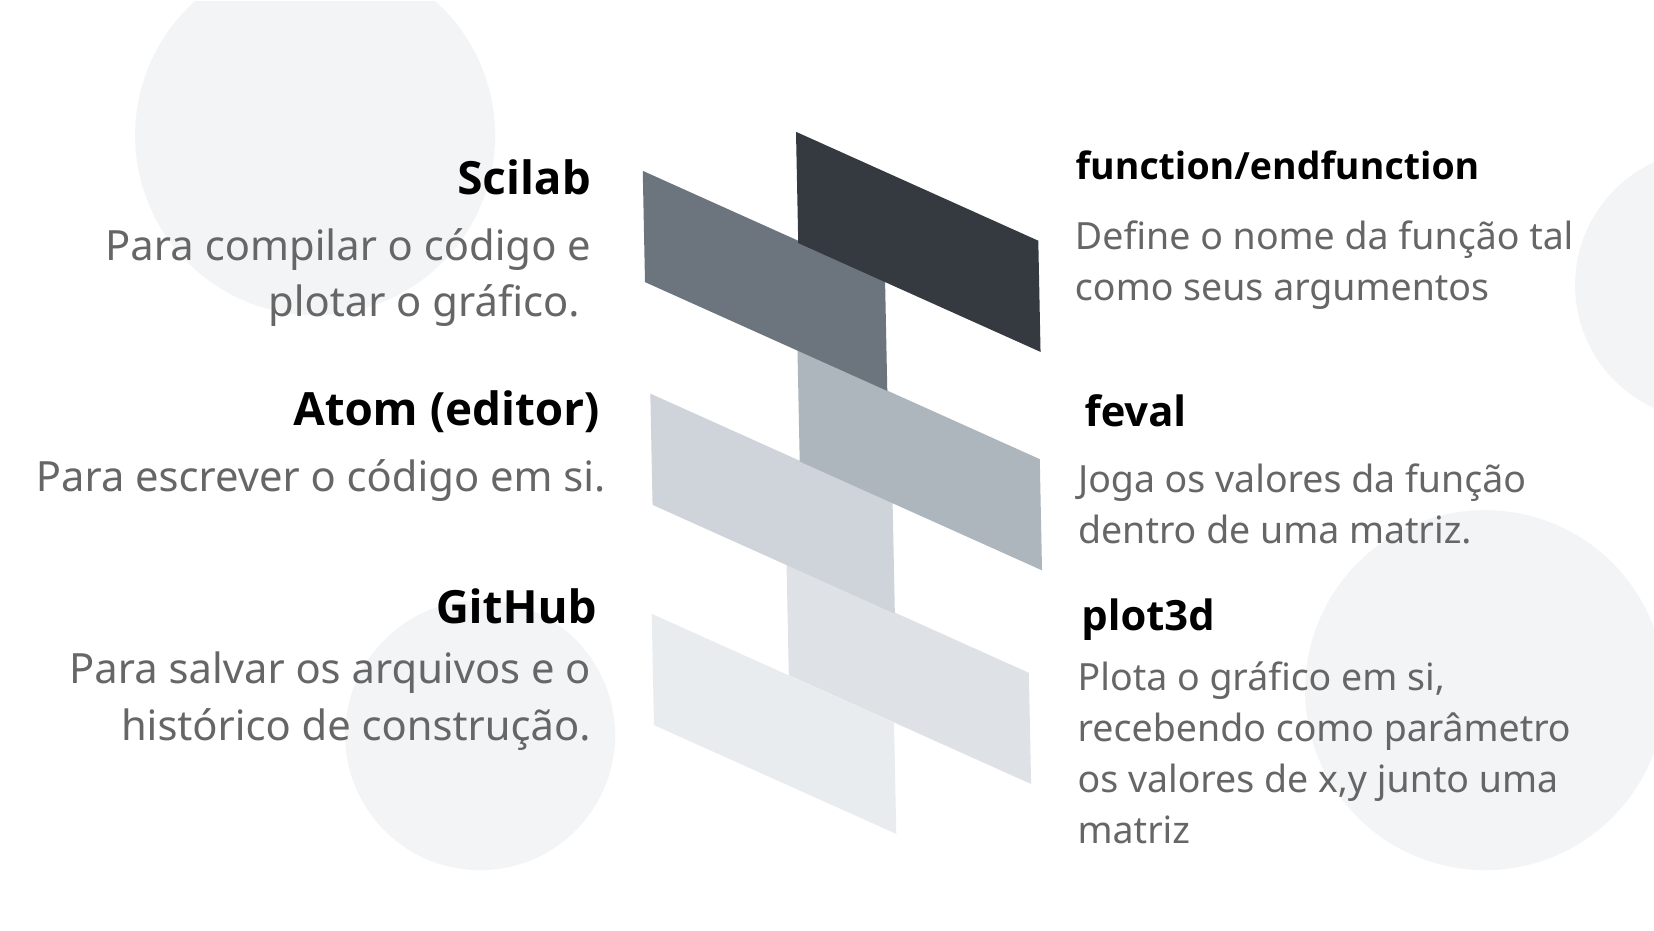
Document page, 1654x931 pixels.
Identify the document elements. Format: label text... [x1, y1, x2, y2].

text_box Para escrever o código em si. [17, 438, 621, 568]
text_box Para compilar o código e plotar o gráfico. [50, 207, 606, 337]
text_box Scilab [275, 137, 606, 216]
text_box Plota o gráfico em si, recebendo como parâmetro os valores de x,y junto uma matriz [1062, 642, 1633, 886]
text_box GitHub [281, 566, 612, 645]
text_box feval [1069, 374, 1400, 444]
text_box Para salvar os arquivos e o histórico de construção. [35, 630, 606, 768]
text_box Joga os valores da função dentro de uma matriz. [1063, 444, 1619, 562]
text_box function/endfunction [1060, 131, 1518, 201]
text_box Atom (editor) [188, 368, 615, 447]
text_box Define o nome da função tal como seus argumentos [1060, 201, 1616, 325]
text_box plot3d [1066, 578, 1397, 642]
